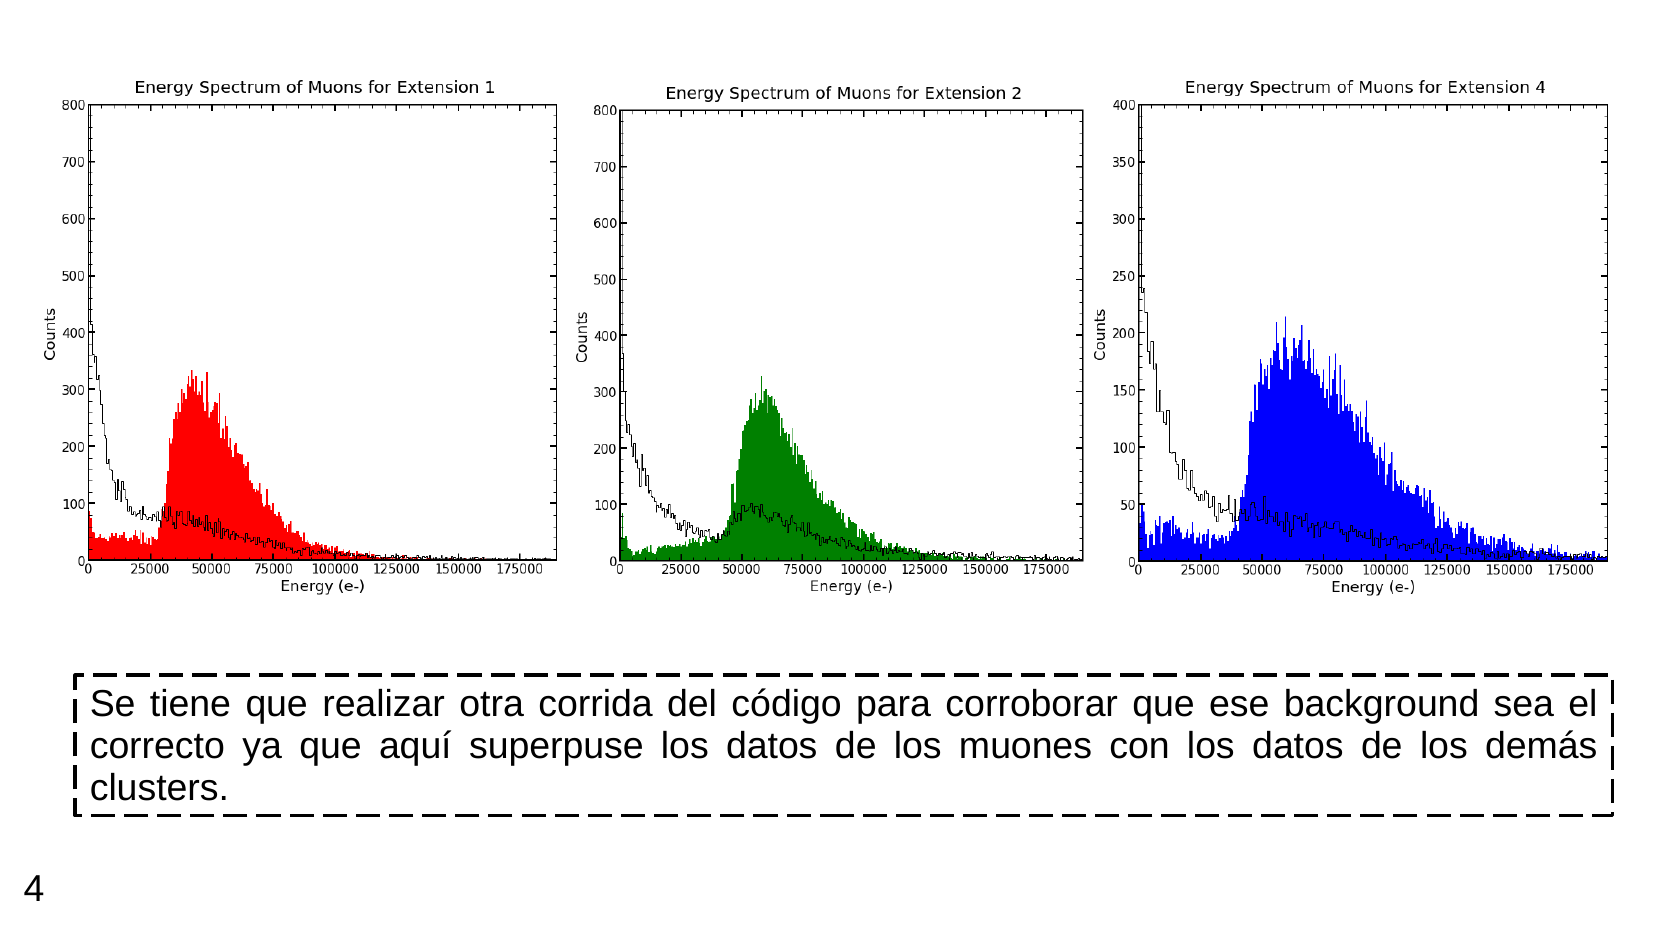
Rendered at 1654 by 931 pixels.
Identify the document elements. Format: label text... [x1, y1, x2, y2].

text_box Se tiene que realizar otra corrida del código para corroborar que ese background sea el correcto ya que aquí superpuse los datos de los muones con los datos de los demás clusters. [75, 675, 1613, 816]
picture [37, 74, 562, 601]
picture [569, 74, 1613, 601]
text_box <number> [8, 860, 638, 931]
